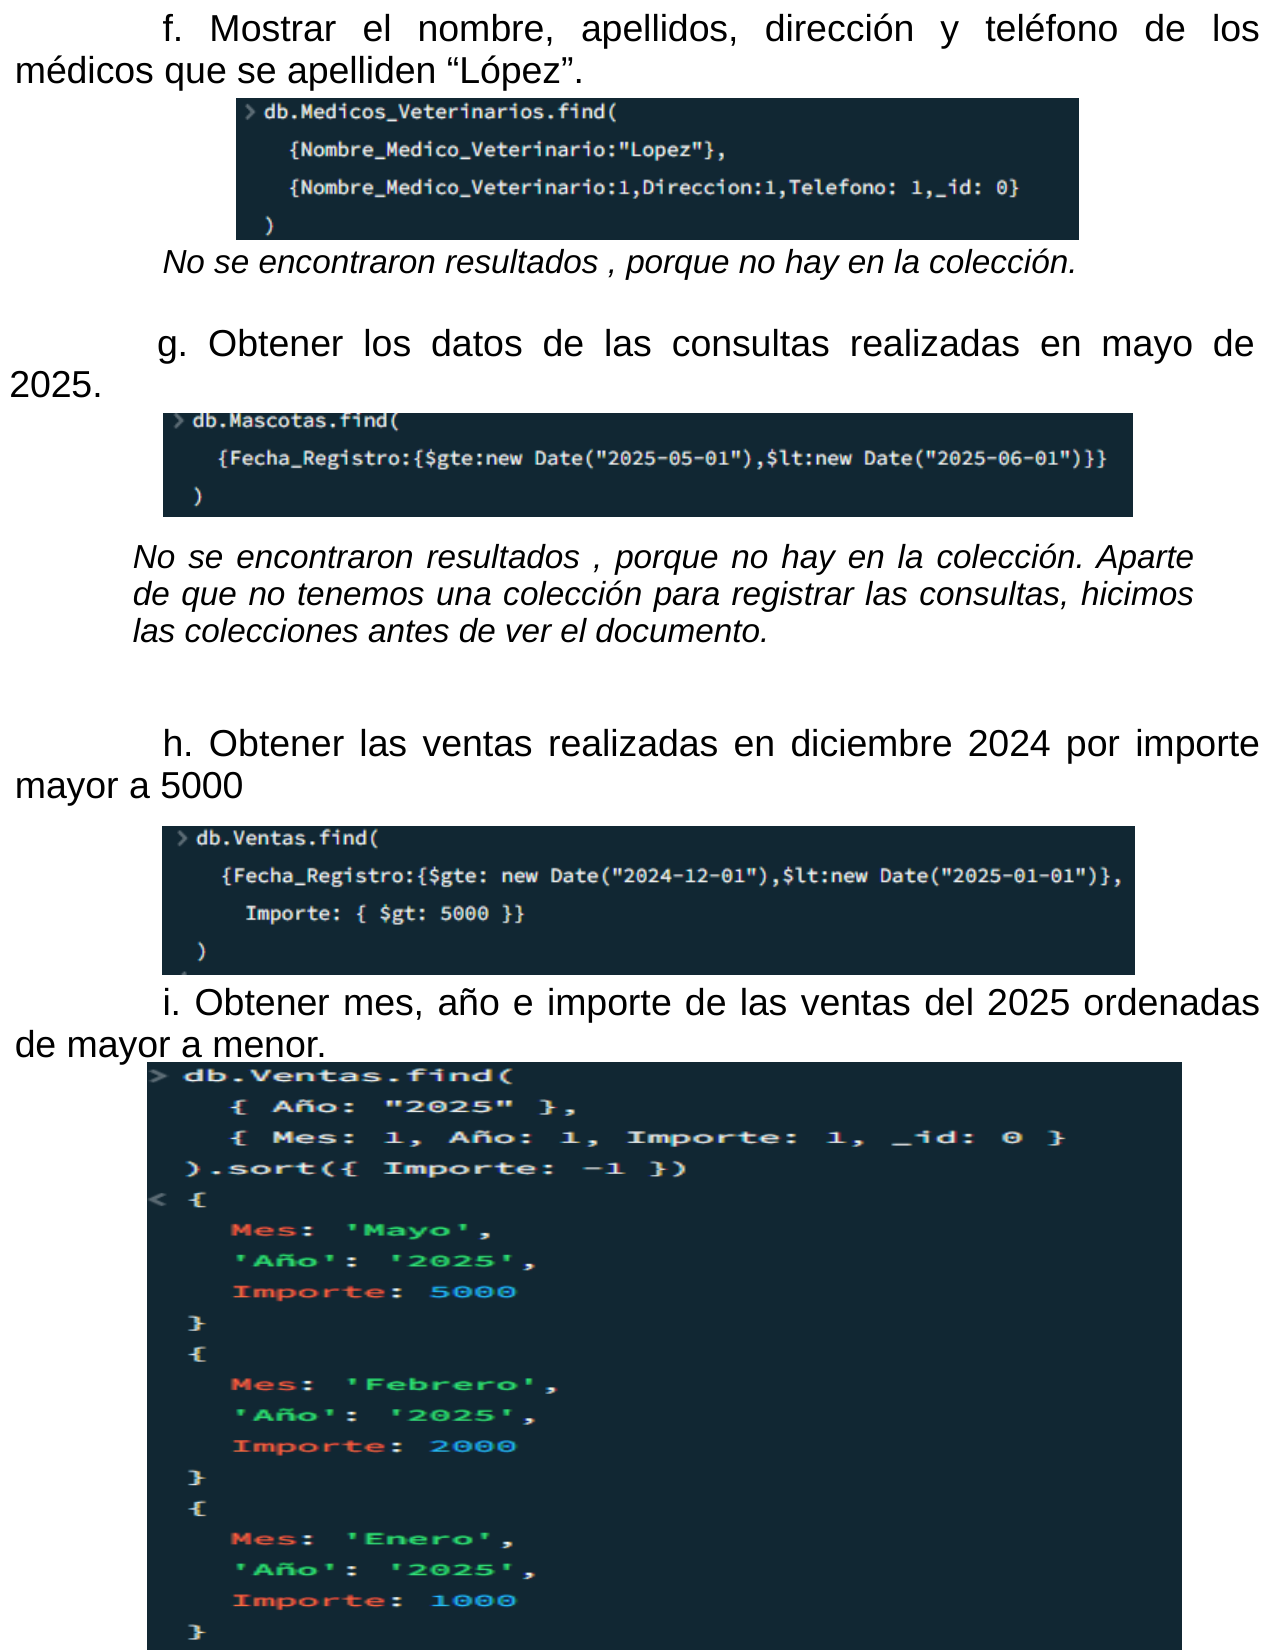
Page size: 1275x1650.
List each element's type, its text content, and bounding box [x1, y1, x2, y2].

text_box No se encontraron resultados , porque no hay en la colección. Aparte de que no tenemos una colección para registrar las consultas, hicimos las colecciones antes de ver el documento. [118, 531, 1211, 658]
picture [162, 826, 1135, 974]
picture [147, 1074, 1182, 1650]
picture [163, 414, 1133, 517]
text_box No se encontraron resultados , porque no hay en la colección. [147, 236, 1241, 296]
text_box f. Mostrar el nombre, apellidos, dirección y teléfono de los médicos que se apelliden “López”. [0, 0, 1275, 99]
text_box g. Obtener los datos de las consultas realizadas en mayo de 2025. [0, 314, 1270, 414]
text_box i. Obtener mes, año e importe de las ventas del 2025 ordenadas de mayor a menor. [0, 974, 1275, 1074]
text_box h. Obtener las ventas realizadas en diciembre 2024 por importe mayor a 5000 [0, 715, 1275, 815]
picture [236, 99, 1079, 236]
